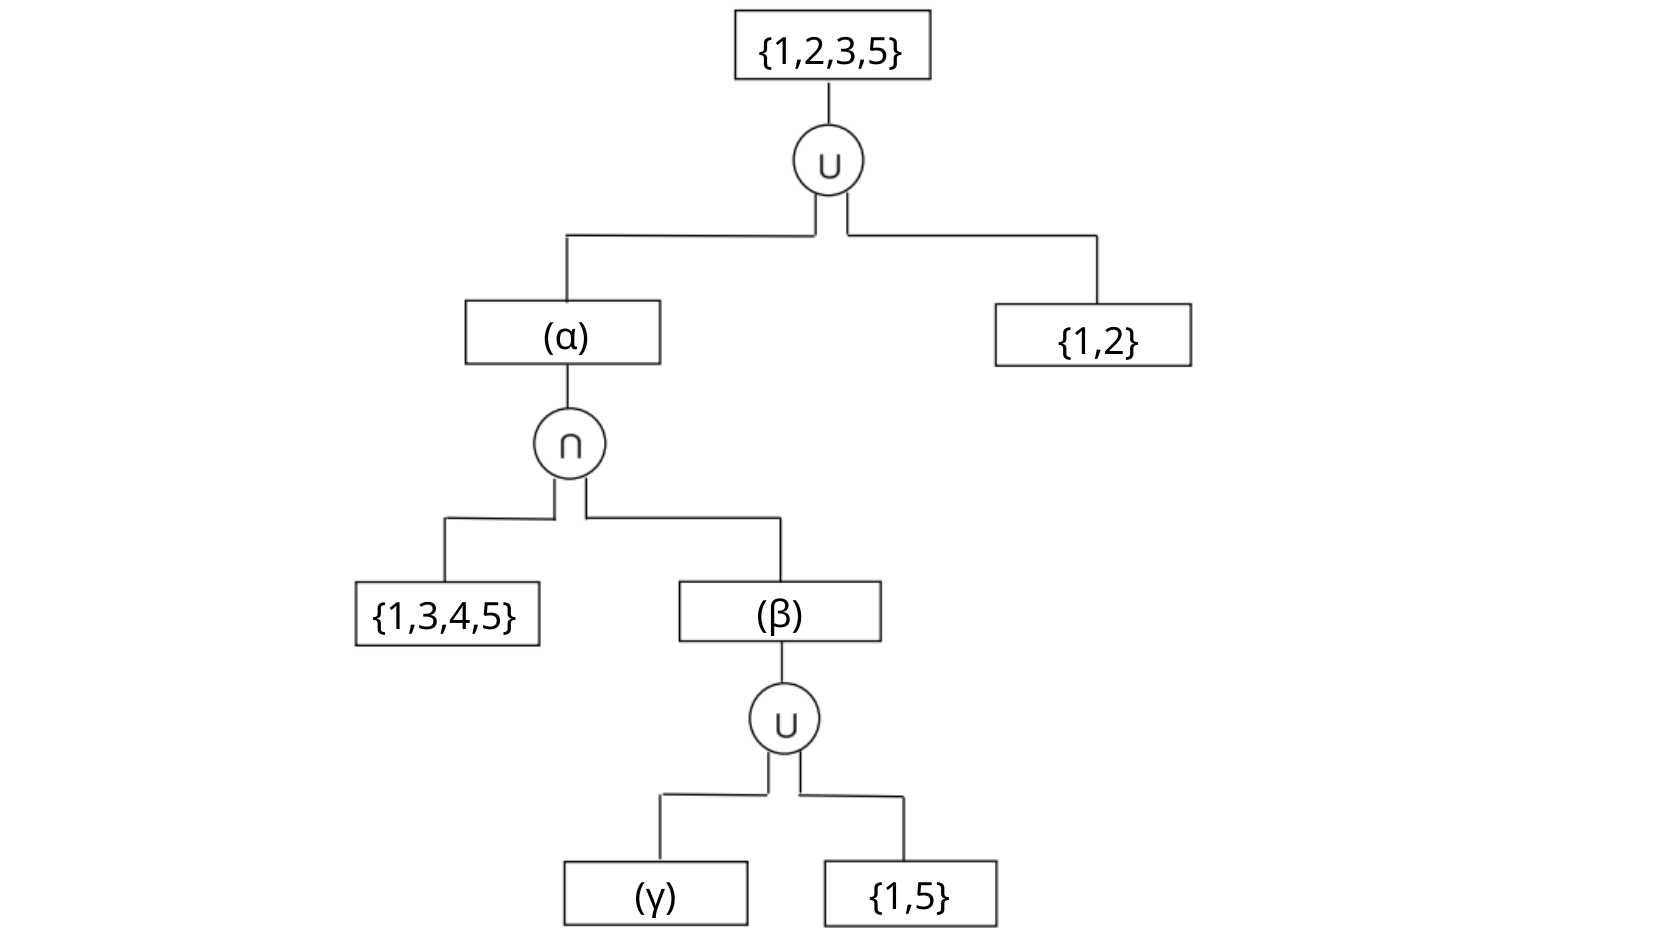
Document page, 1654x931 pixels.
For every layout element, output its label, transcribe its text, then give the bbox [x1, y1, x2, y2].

text_box (α) [512, 302, 620, 361]
text_box {1,2} [1003, 307, 1193, 366]
text_box (β) [726, 580, 834, 640]
text_box {1,2,3,5} [736, 16, 926, 76]
text_box {1,3,4,5} [349, 582, 539, 642]
text_box (γ) [602, 862, 709, 922]
picture [347, 0, 1205, 931]
text_box {1,5} [814, 862, 1004, 922]
